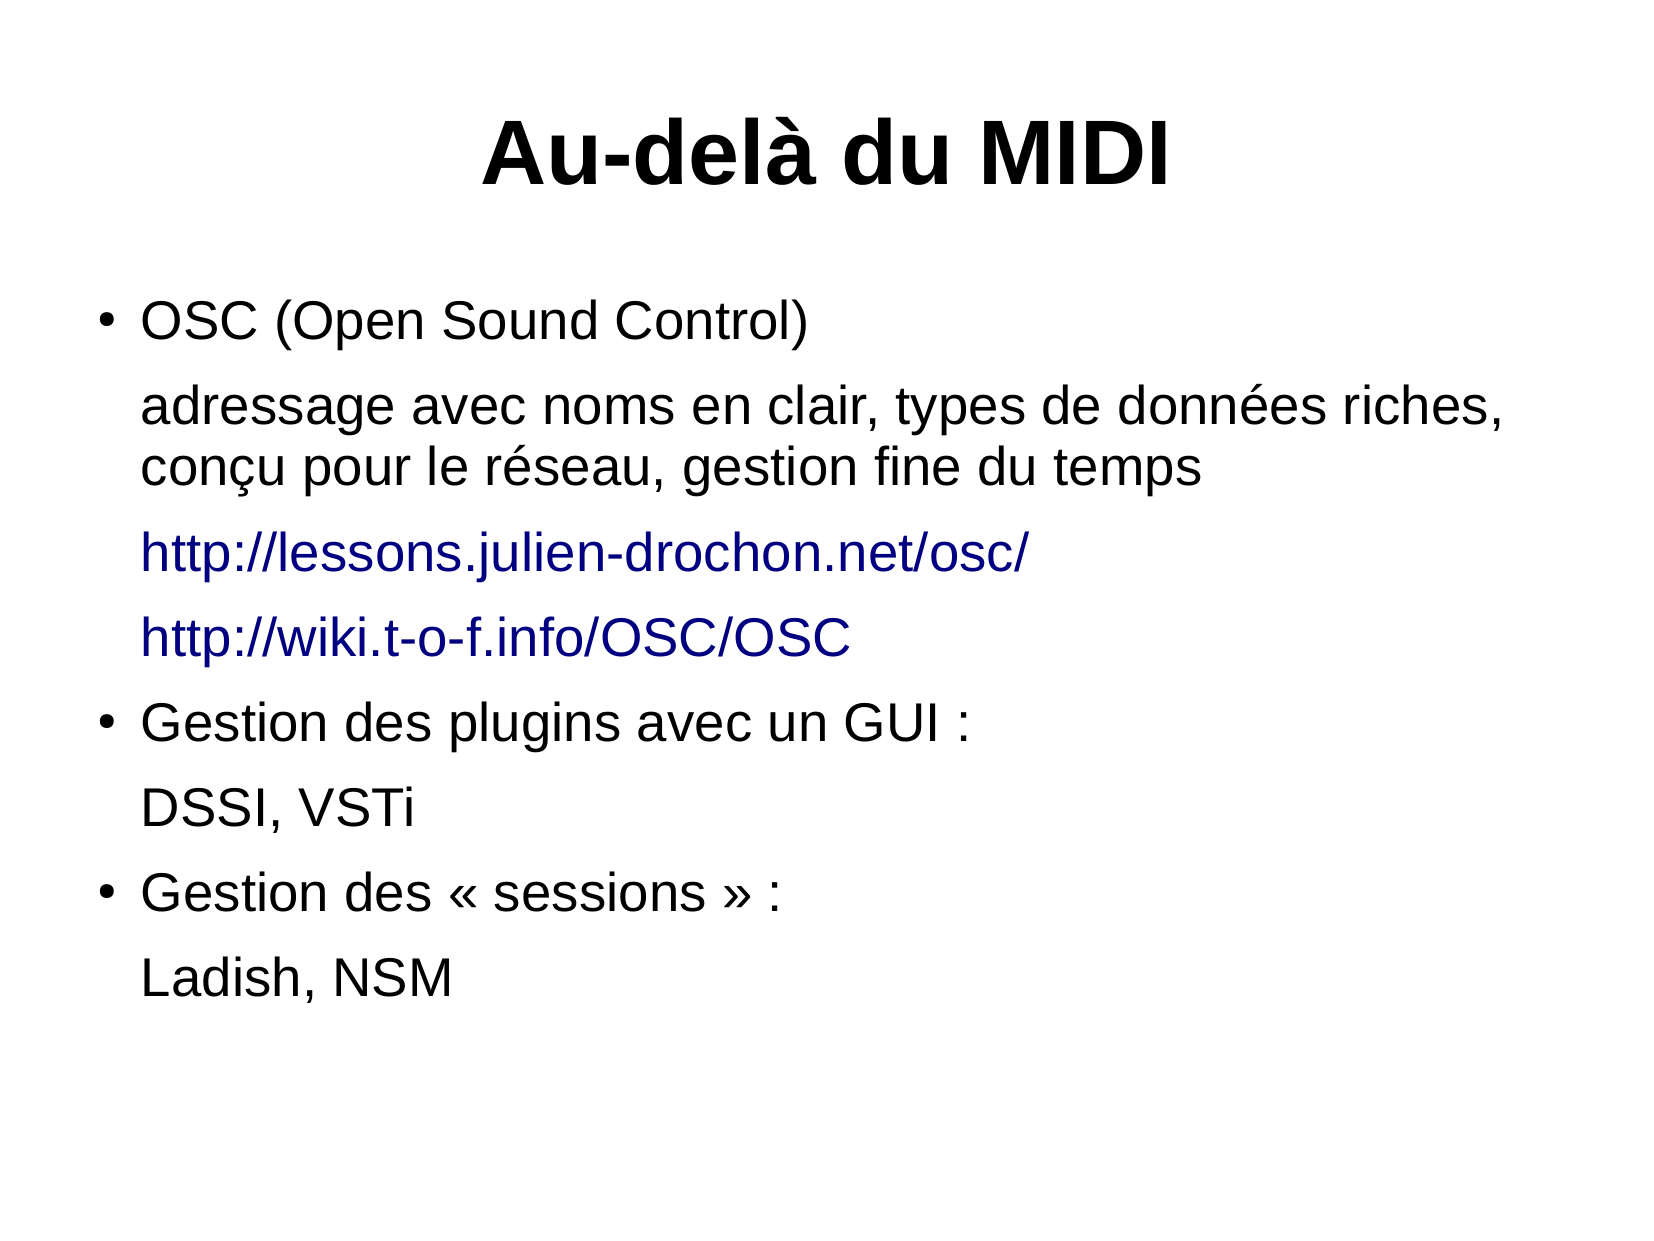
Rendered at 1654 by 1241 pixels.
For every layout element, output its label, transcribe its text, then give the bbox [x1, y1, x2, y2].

title Au-delà du MIDI [82, 49, 1571, 257]
list OSC (Open Sound Control) adressage avec noms en clair, types de données riches, conçu pour le réseau, gestion fine du temps http://lessons.julien-drochon.net/osc/ http://wiki.t-o-f.info/OSC/OSC Gestion des plugins avec un GUI : DSSI, VSTi Gestion des « sessions » : Ladish, NSM [82, 290, 1571, 1010]
